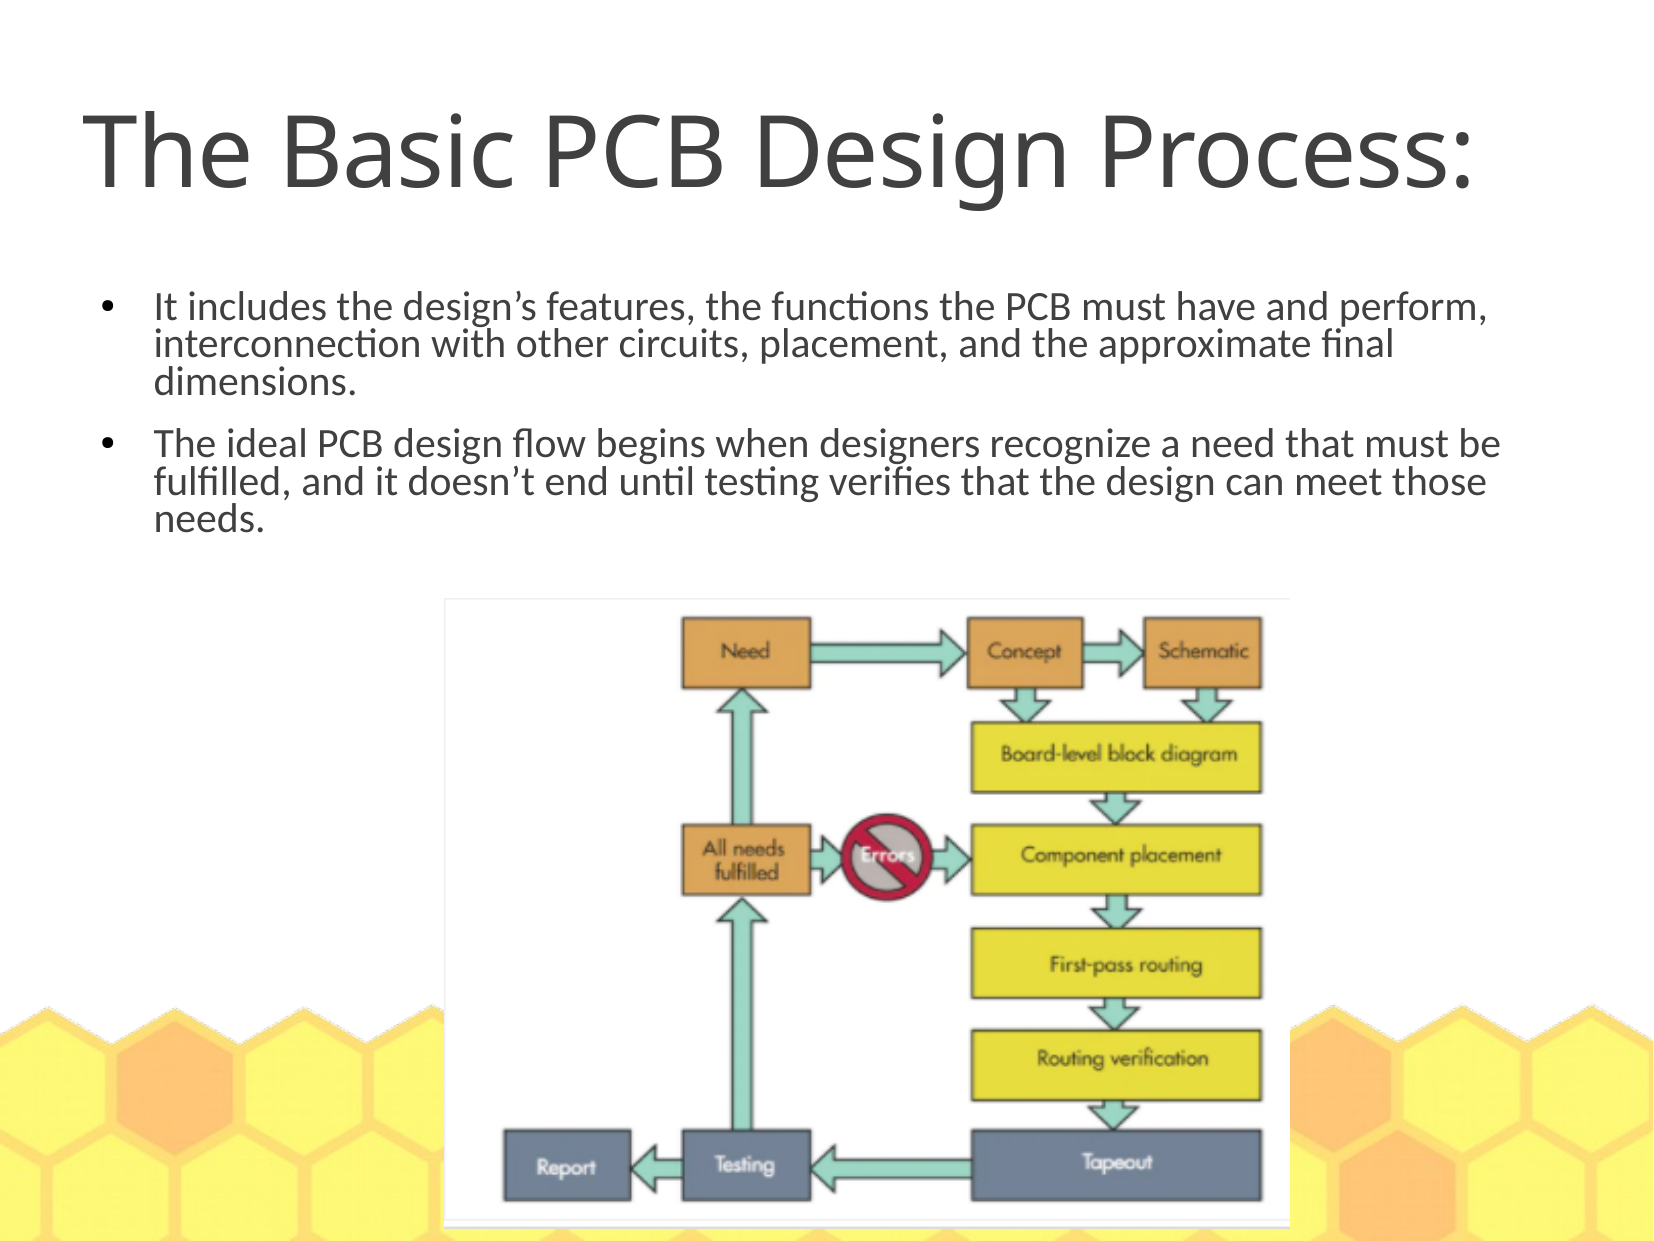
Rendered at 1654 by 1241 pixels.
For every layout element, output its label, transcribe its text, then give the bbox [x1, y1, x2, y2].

list It includes the design’s features, the functions the PCB must have and perform, interconnection with other circuits, placement, and the approximate final dimensions. The ideal PCB design flow begins when designers recognize a need that must be fulfilled, and it doesn’t end until testing verifies that the design can meet those needs. [82, 290, 1571, 1010]
title The Basic PCB Design Process: [82, 49, 1571, 257]
picture [0, 598, 1654, 1241]
